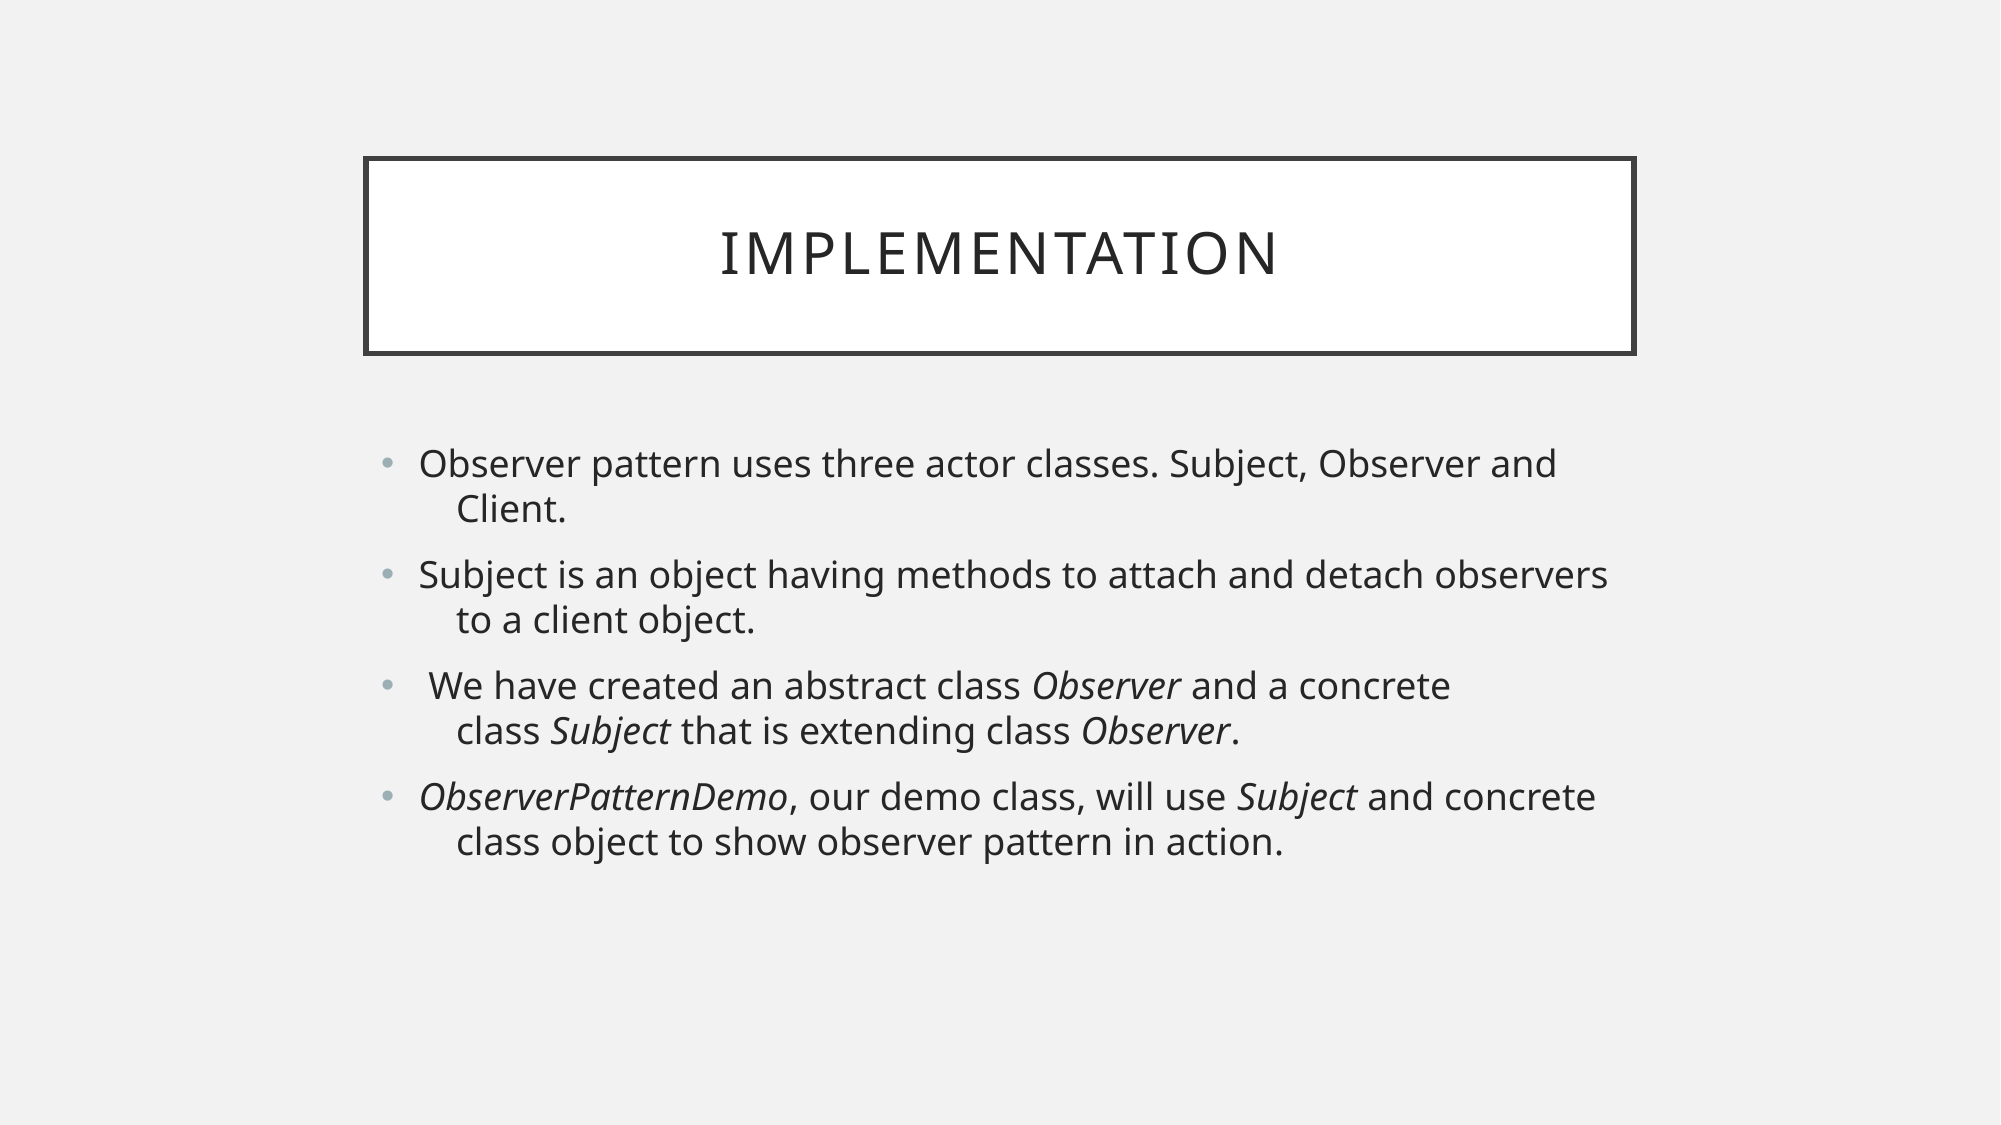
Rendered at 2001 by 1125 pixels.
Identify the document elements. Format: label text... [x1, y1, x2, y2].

list Observer pattern uses three actor classes. Subject, Observer and Client. Subject is an object having methods to attach and detach observers to a client object. We have created an abstract class Observer and a concrete class Subject that is extending class Observer. ObserverPatternDemo, our demo class, will use Subject and concrete class object to show observer pattern in action. [366, 432, 1634, 942]
title Implementation [366, 158, 1634, 354]
